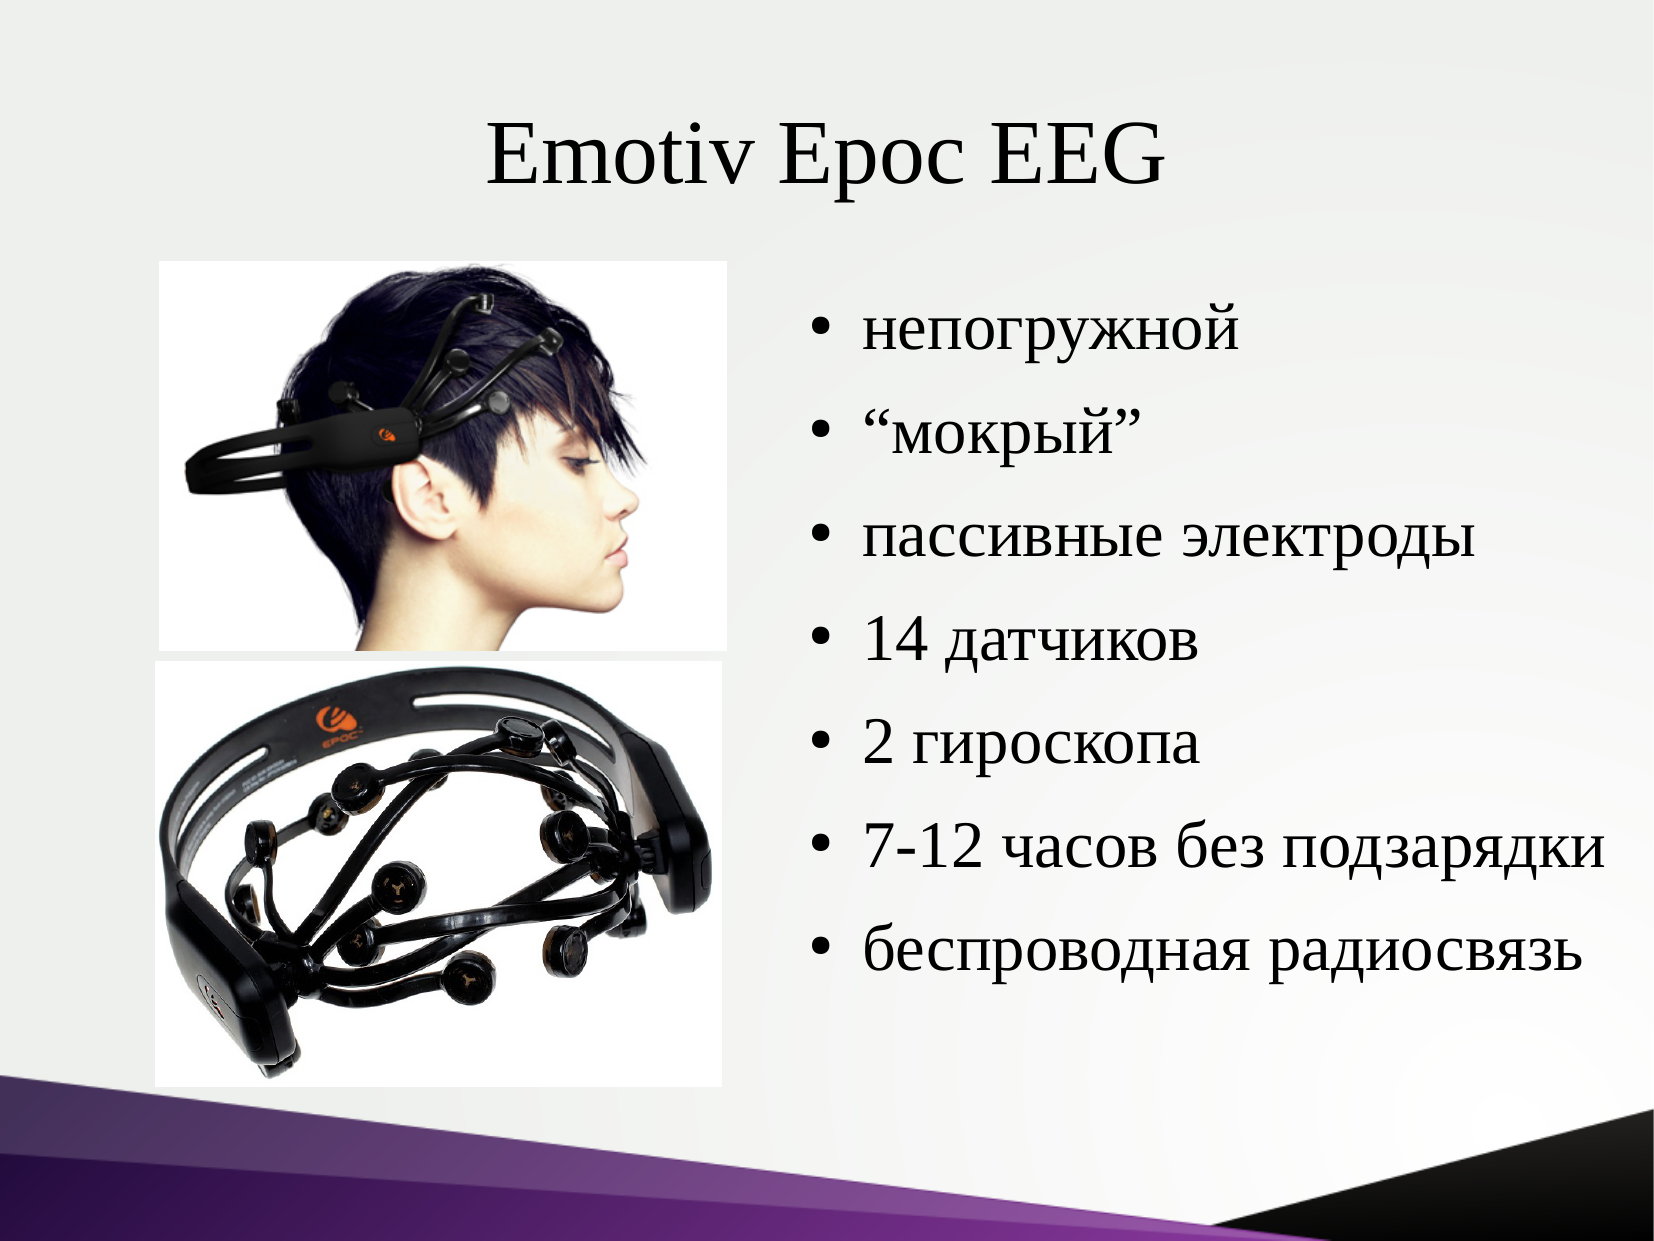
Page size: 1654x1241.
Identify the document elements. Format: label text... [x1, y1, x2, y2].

picture [0, 0, 1654, 1241]
list непогружной “мокрый” пассивные электроды 14 датчиков 2 гироскопа 7-12 часов без подзарядки беспроводная радиосвязь [791, 290, 1619, 1170]
title Emotiv Epoc EEG [82, 49, 1571, 257]
